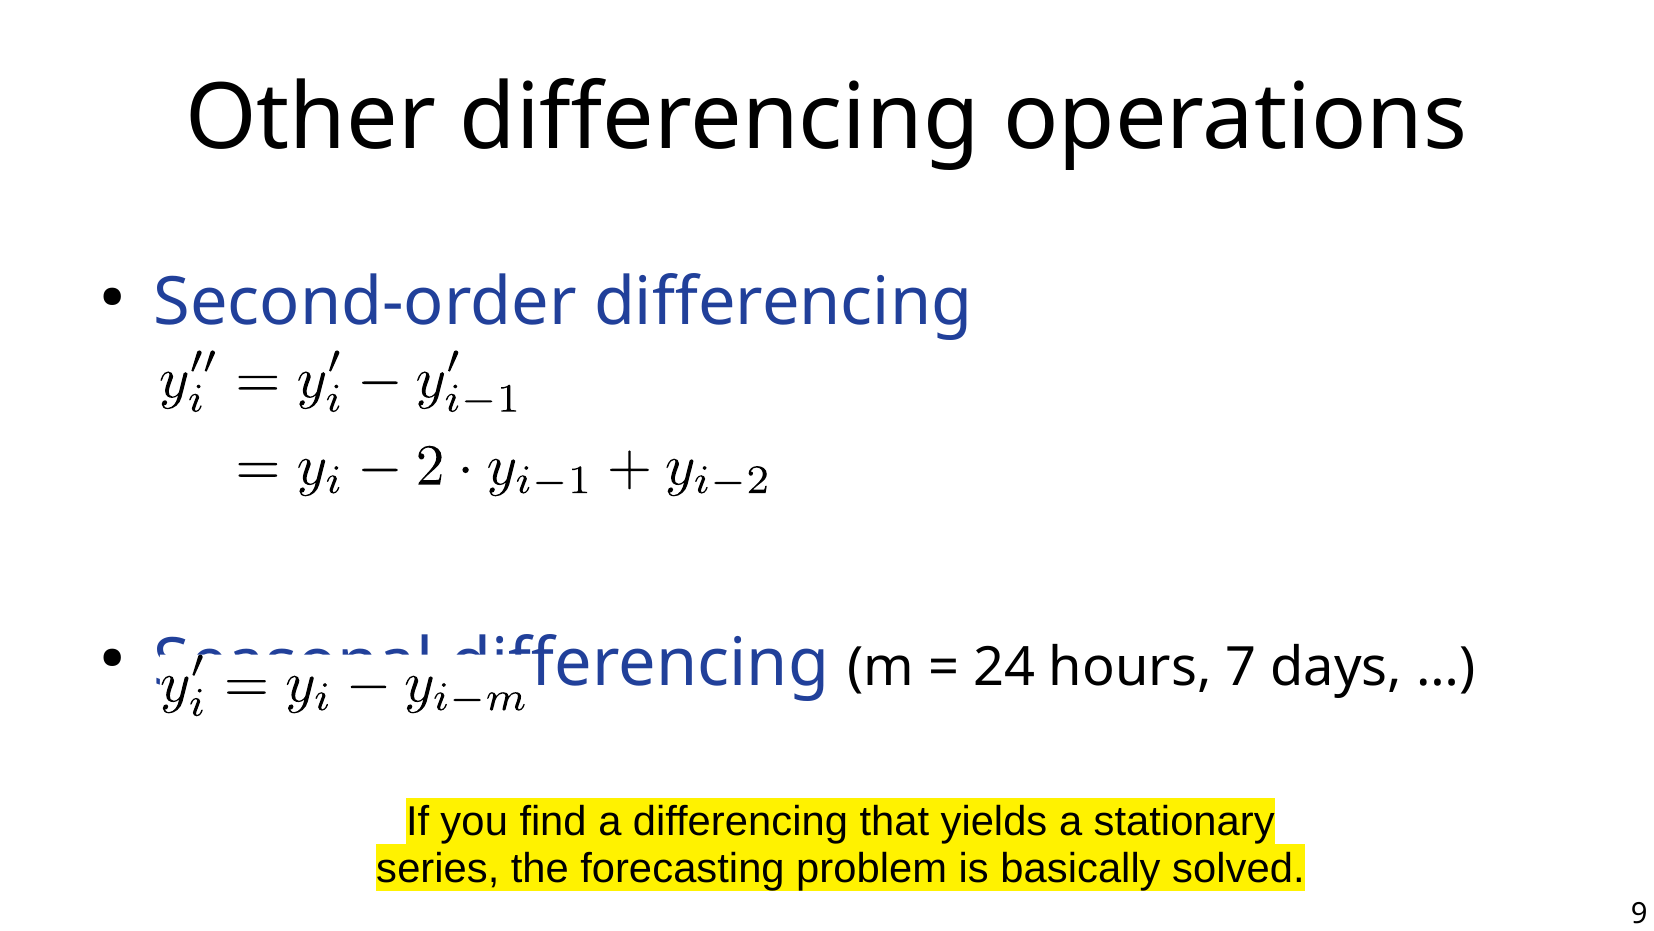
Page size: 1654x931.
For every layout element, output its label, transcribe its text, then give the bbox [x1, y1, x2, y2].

text_box [158, 350, 770, 499]
title Other differencing operations [82, 1, 1571, 226]
text_box If you find a differencing that yields a stationary series, the forecasting problem is basically solved. [328, 790, 1353, 899]
text_box [159, 654, 527, 717]
list Second-order differencing Seasonal differencing (m = 24 hours, 7 days, …) [82, 253, 1571, 857]
